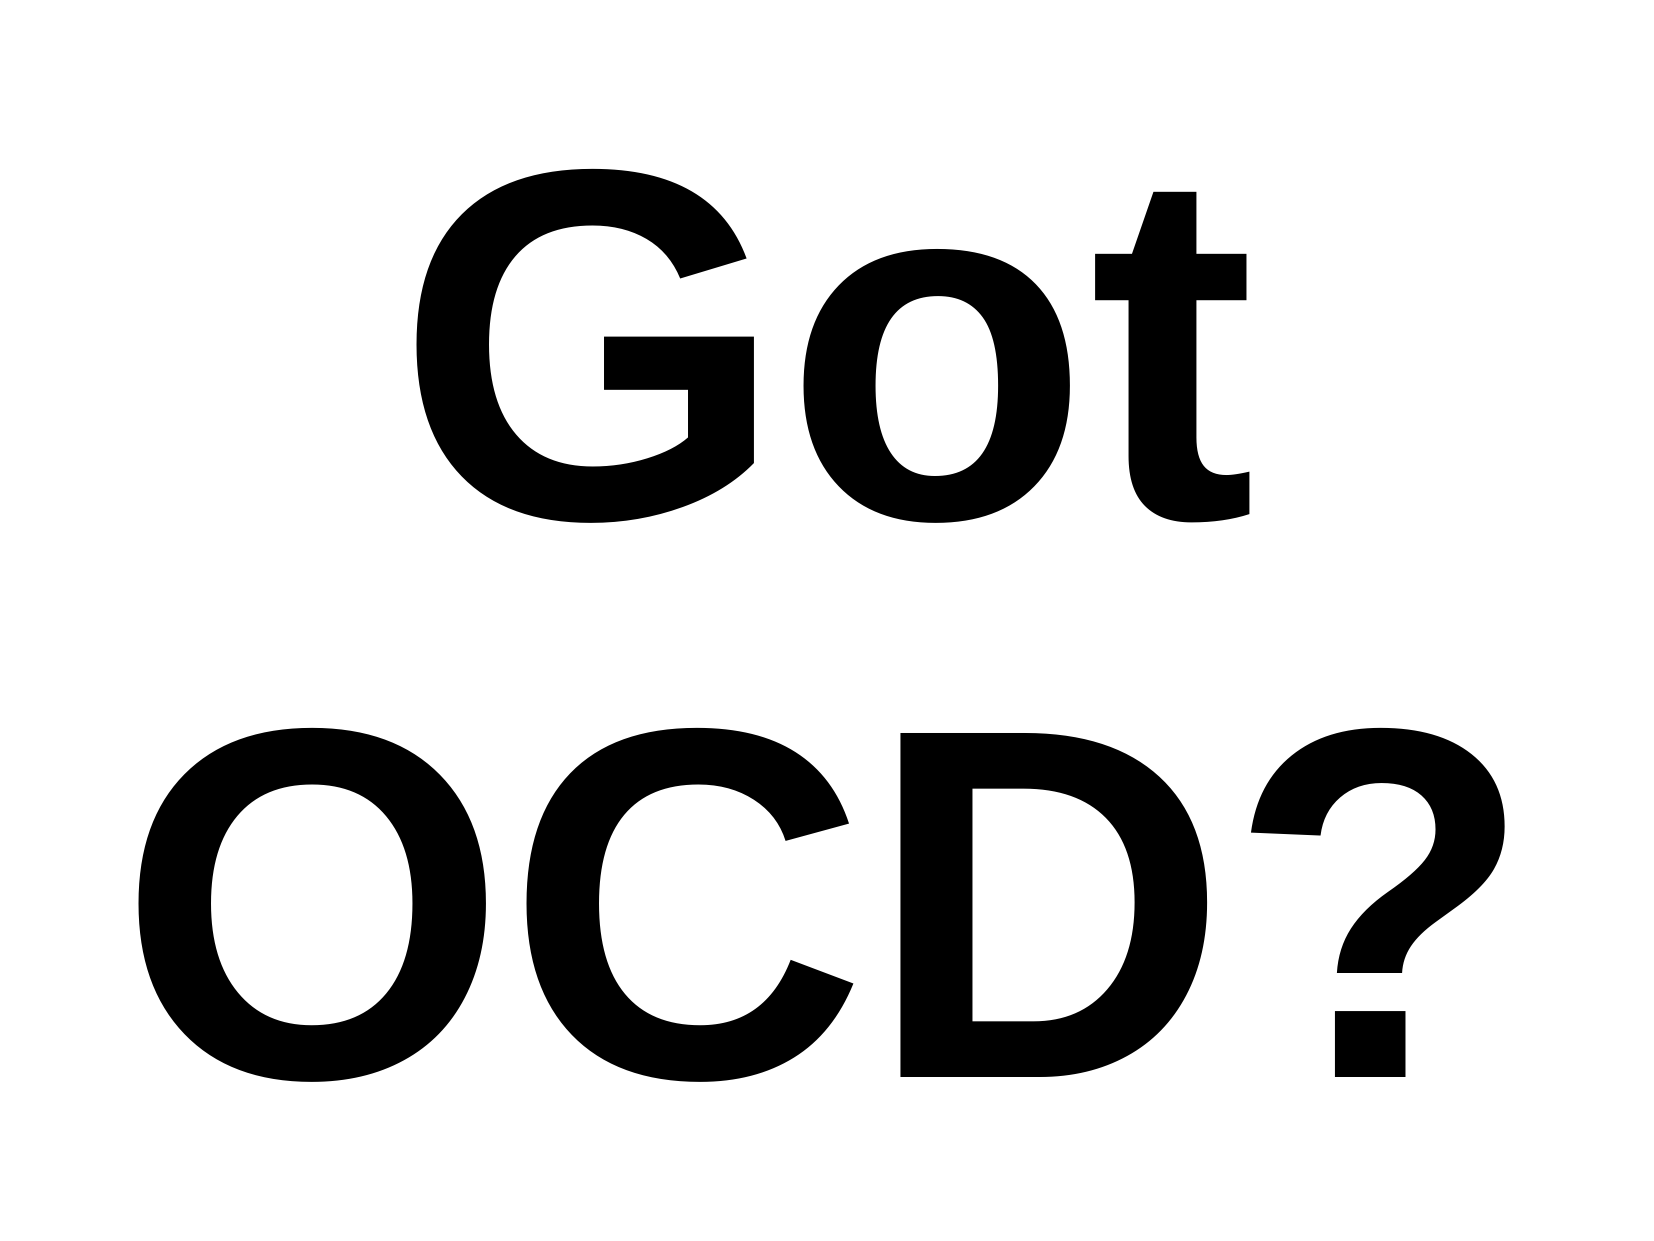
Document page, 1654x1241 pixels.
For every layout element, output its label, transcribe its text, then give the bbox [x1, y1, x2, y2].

title Got OCD? [82, 49, 1571, 1201]
